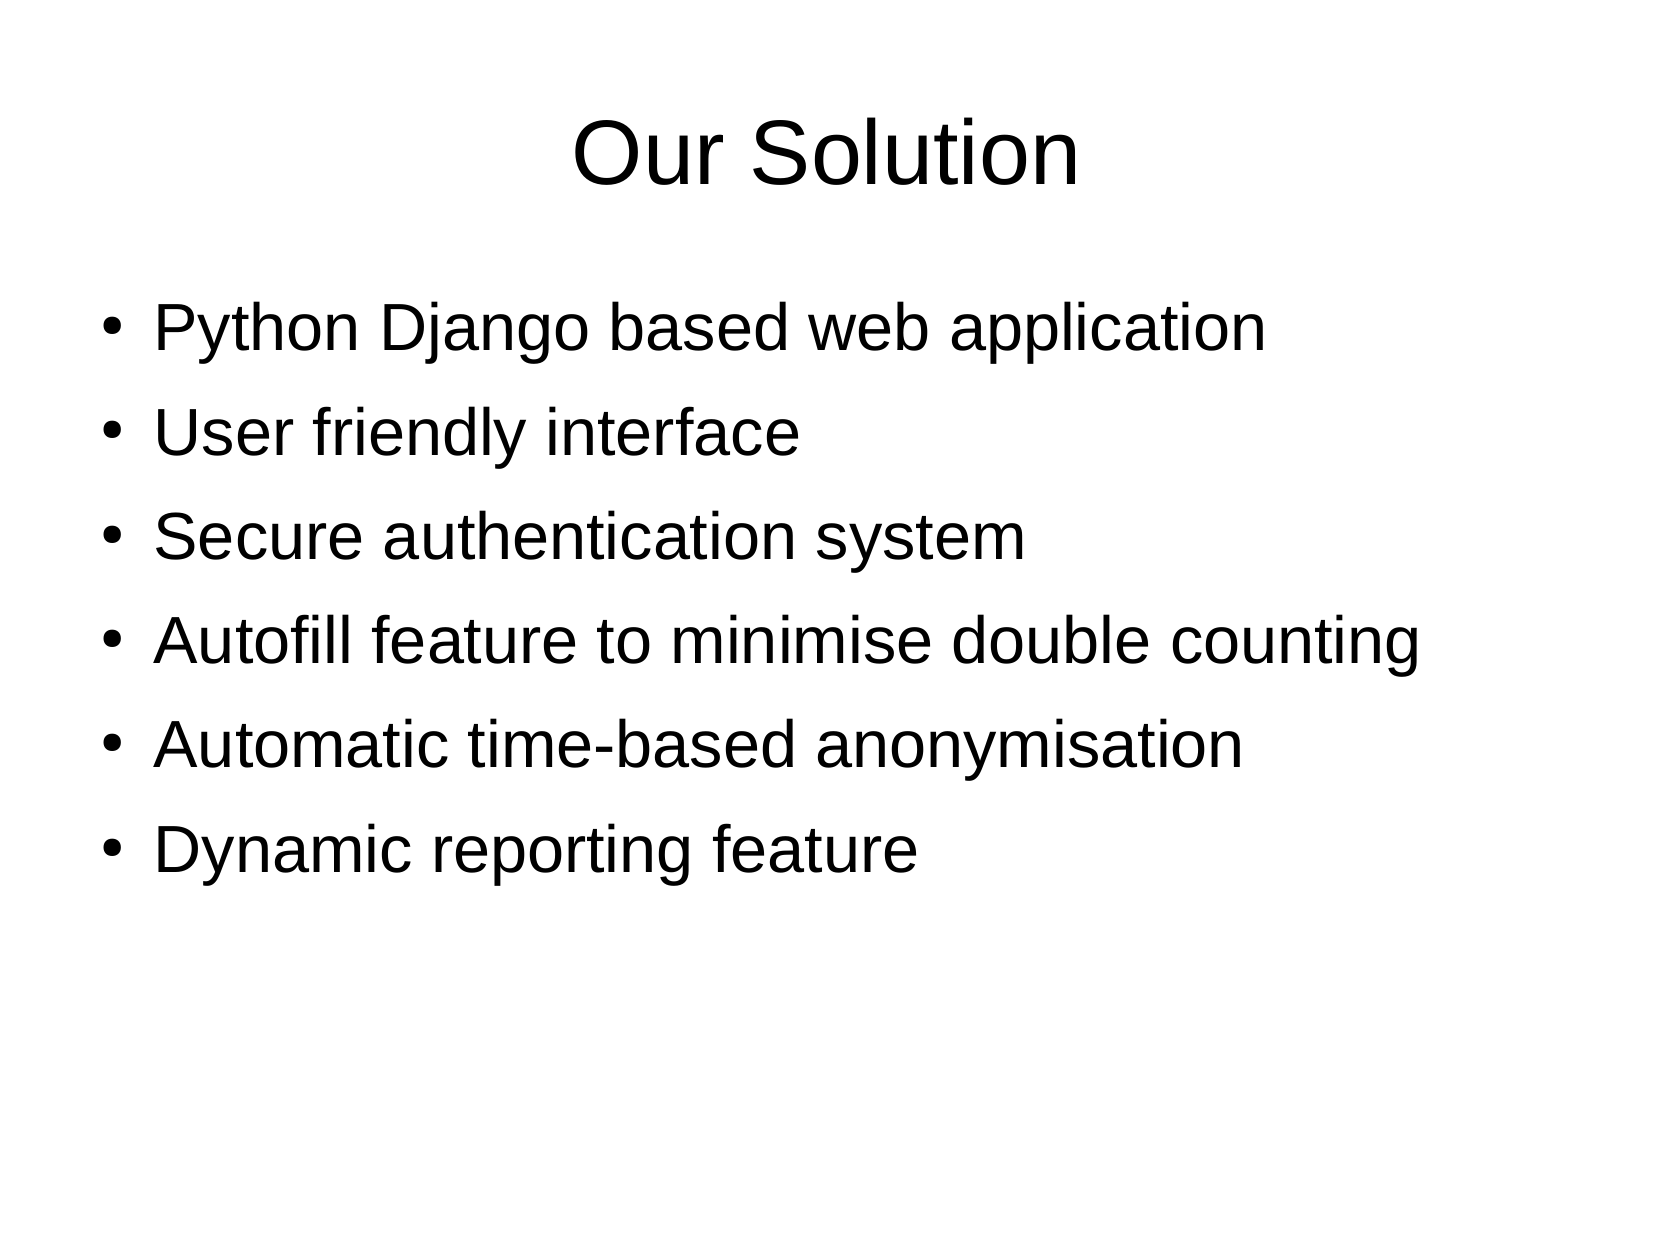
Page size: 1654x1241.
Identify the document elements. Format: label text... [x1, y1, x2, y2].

title Our Solution [82, 49, 1571, 257]
list Python Django based web application User friendly interface Secure authentication system Autofill feature to minimise double counting Automatic time-based anonymisation Dynamic reporting feature [82, 290, 1571, 1010]
